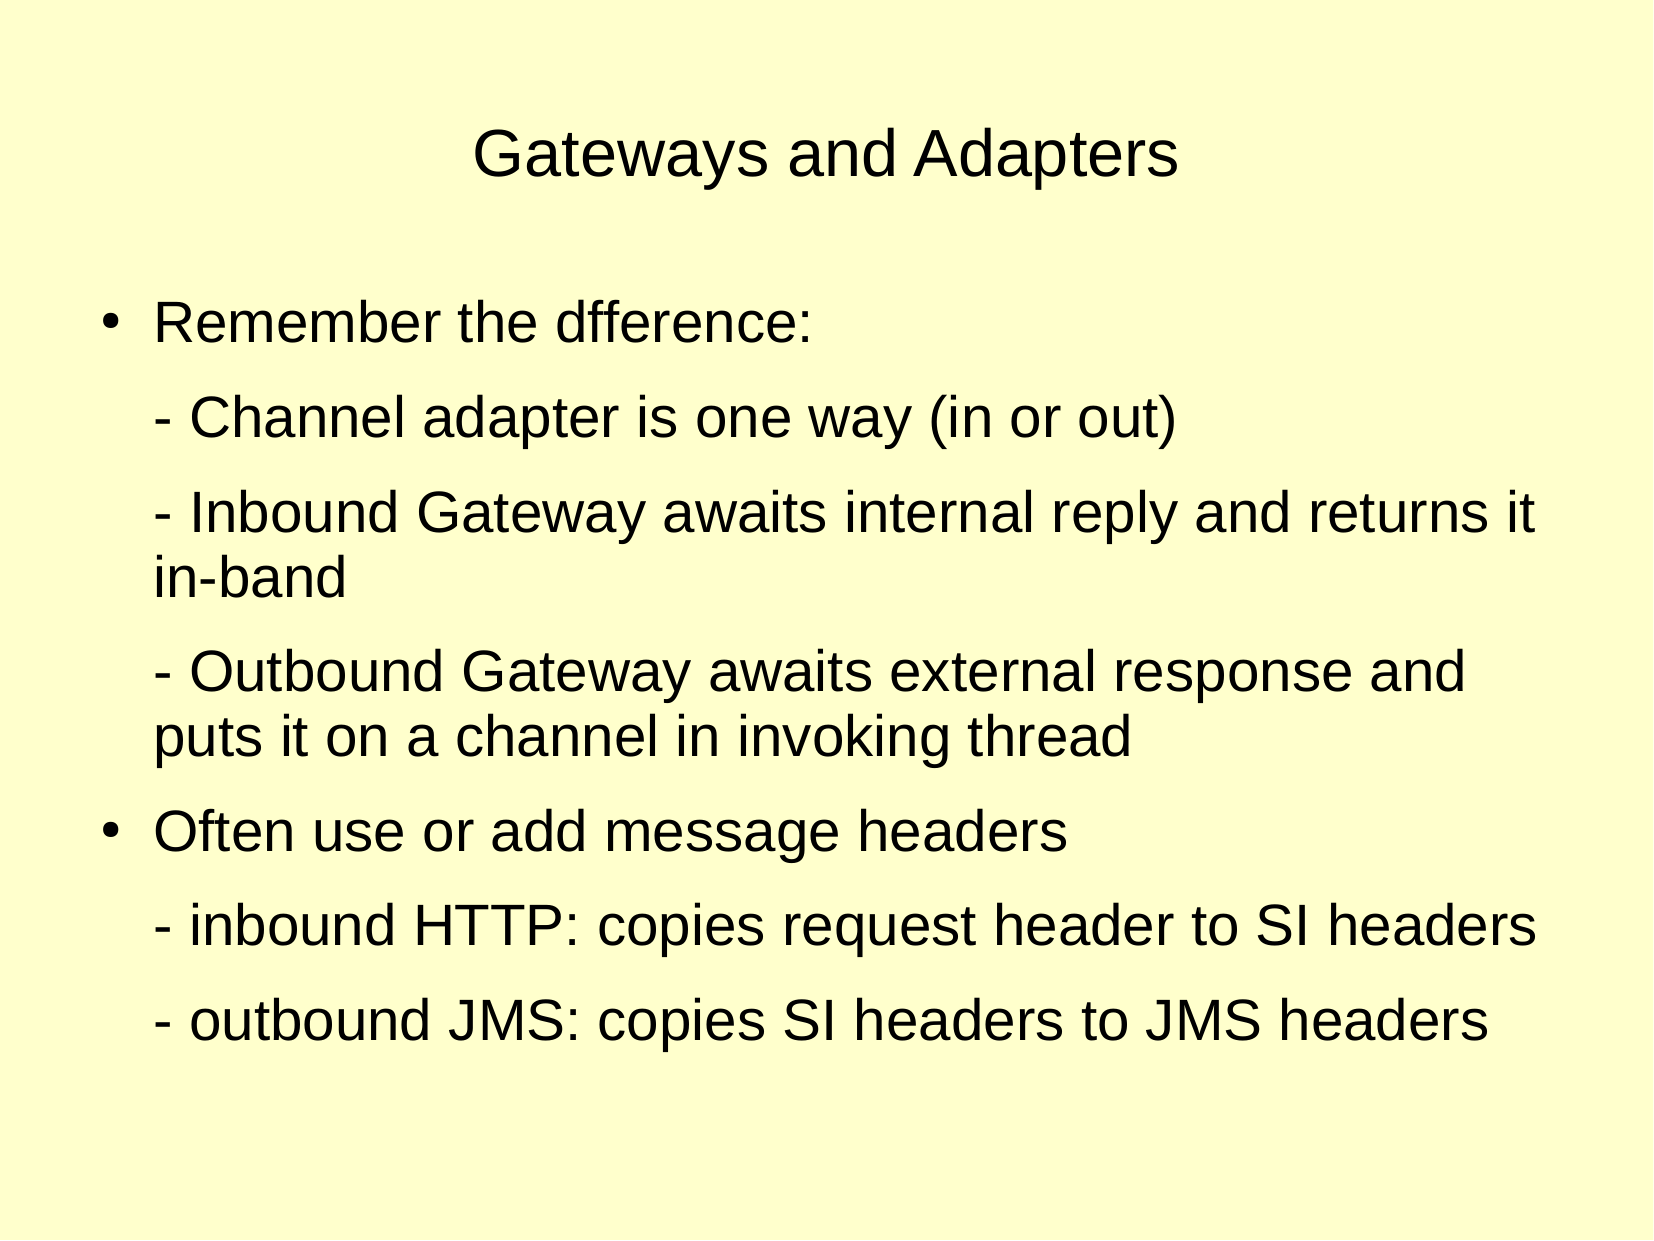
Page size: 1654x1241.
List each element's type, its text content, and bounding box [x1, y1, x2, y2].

title Gateways and Adapters [82, 49, 1571, 257]
list Remember the dfference: - Channel adapter is one way (in or out) - Inbound Gateway awaits internal reply and returns it in-band - Outbound Gateway awaits external response and puts it on a channel in invoking thread Often use or add message headers - inbound HTTP: copies request header to SI headers - outbound JMS: copies SI headers to JMS headers [82, 290, 1571, 1109]
